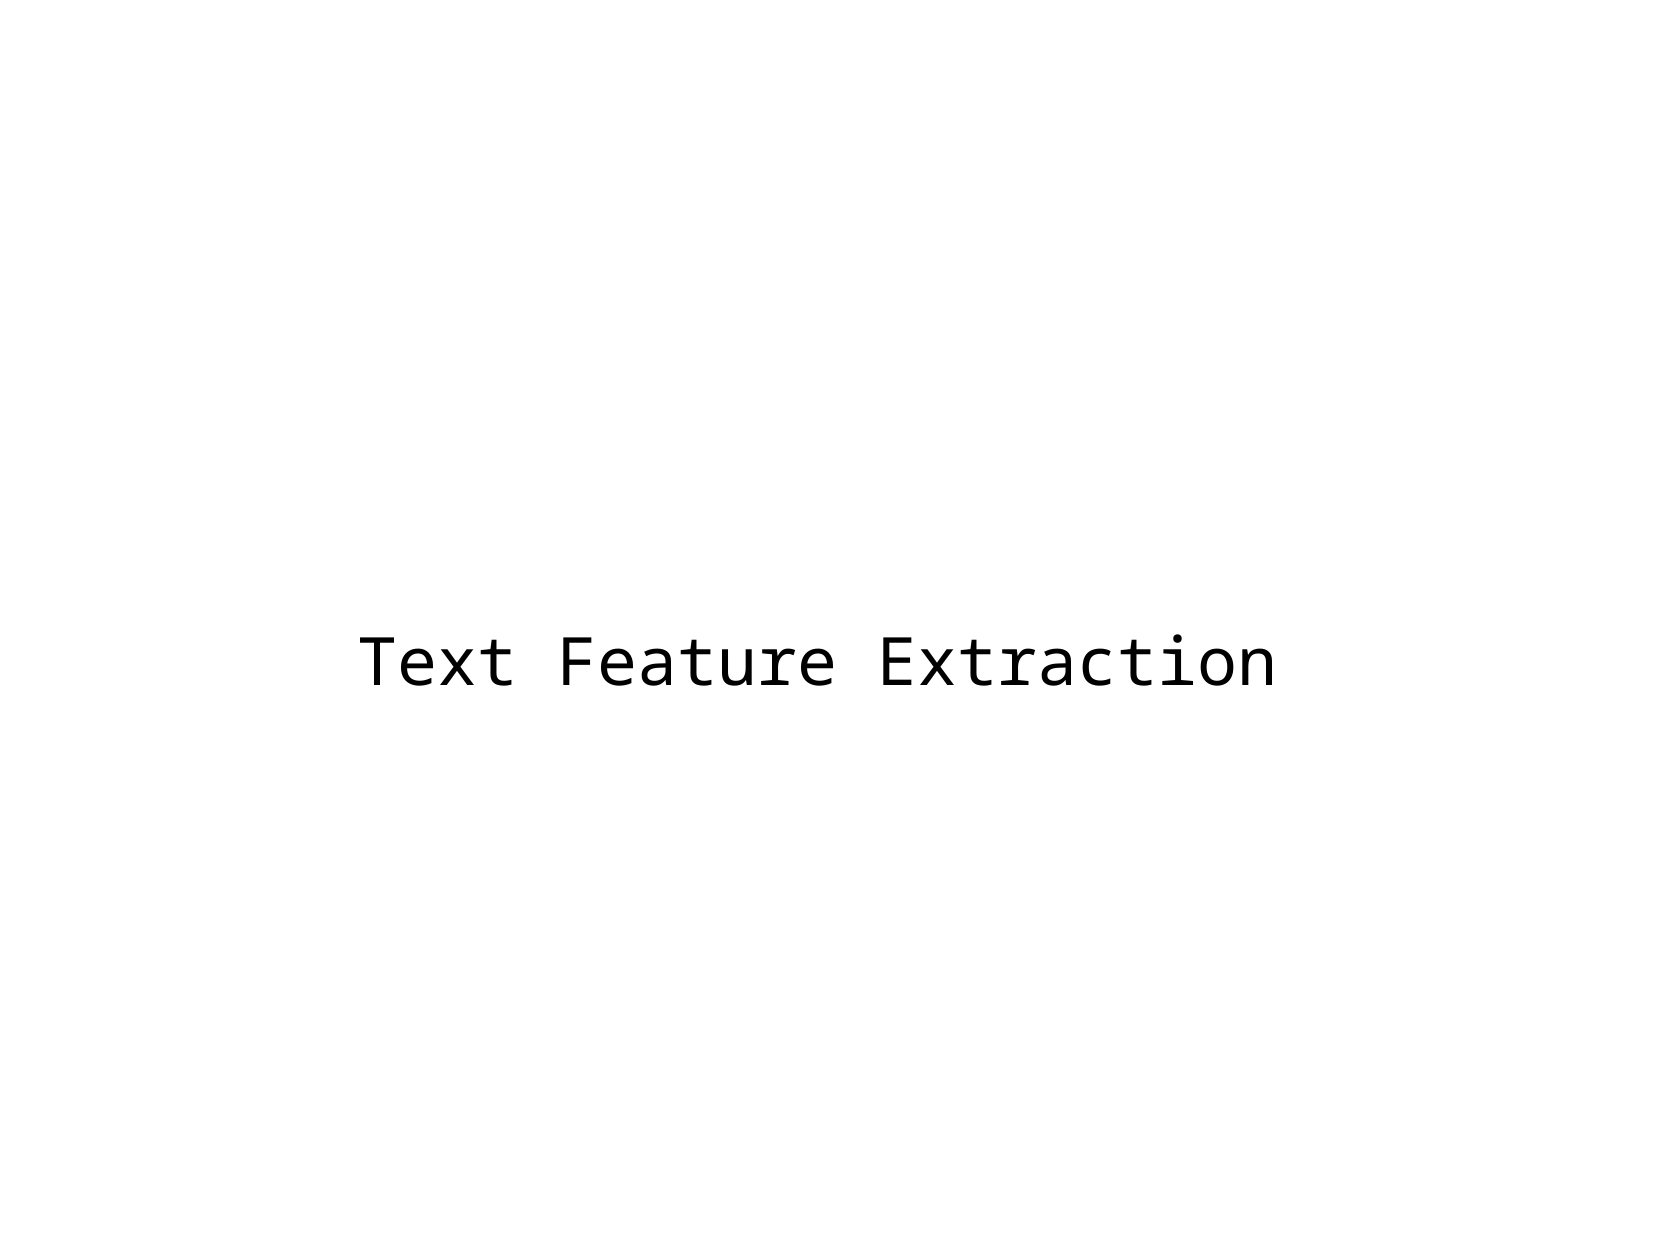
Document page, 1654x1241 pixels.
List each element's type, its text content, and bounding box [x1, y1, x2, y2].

text_box Text Feature Extraction [300, 450, 1336, 871]
